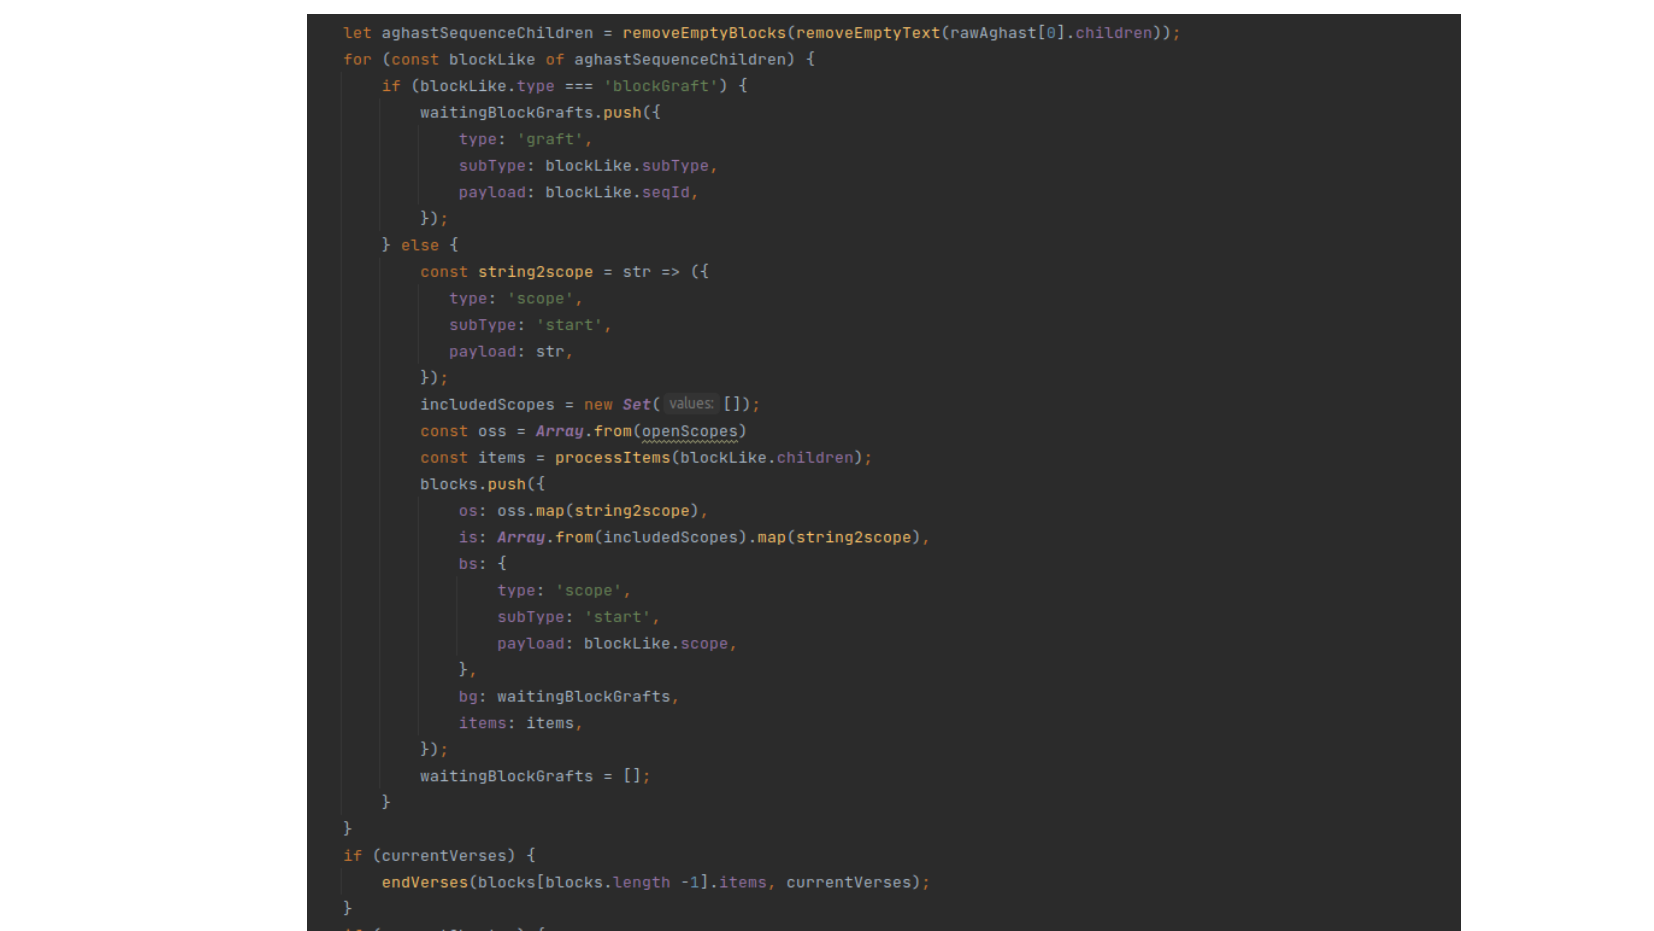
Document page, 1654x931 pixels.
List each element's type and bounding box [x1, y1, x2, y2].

picture [307, 14, 1461, 931]
